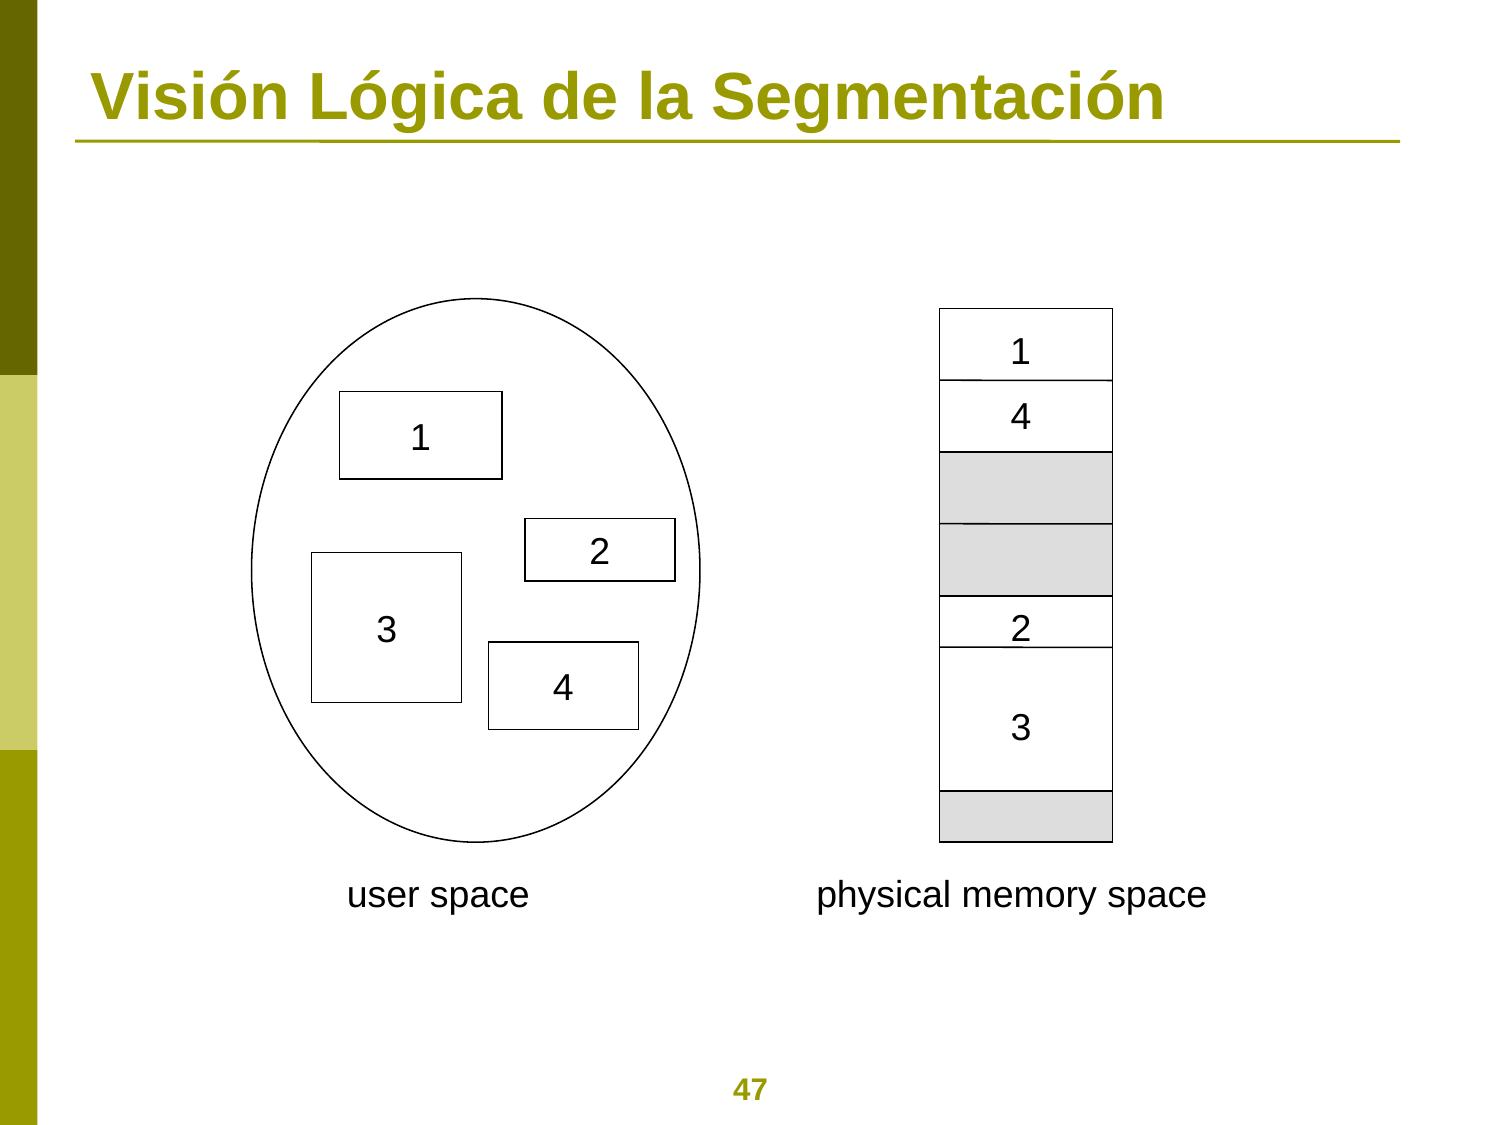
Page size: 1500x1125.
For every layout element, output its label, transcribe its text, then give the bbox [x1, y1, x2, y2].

text_box [939, 381, 1113, 523]
text_box 4 [995, 384, 1047, 446]
text_box 1 [339, 391, 502, 480]
text_box 3 [311, 552, 462, 703]
text_box 1 [995, 319, 1046, 380]
text_box physical memory space [801, 862, 1223, 923]
text_box 2 [524, 518, 675, 581]
text_box 2 [995, 596, 1047, 657]
text_box 3 [995, 694, 1047, 756]
text_box Visión Lógica de la Segmentación [75, 45, 1426, 141]
text_box [939, 308, 1113, 379]
text_box user space [331, 862, 556, 923]
text_box [251, 298, 700, 843]
text_box [939, 525, 1113, 646]
text_box [939, 648, 1113, 843]
text_box 4 [488, 642, 639, 730]
